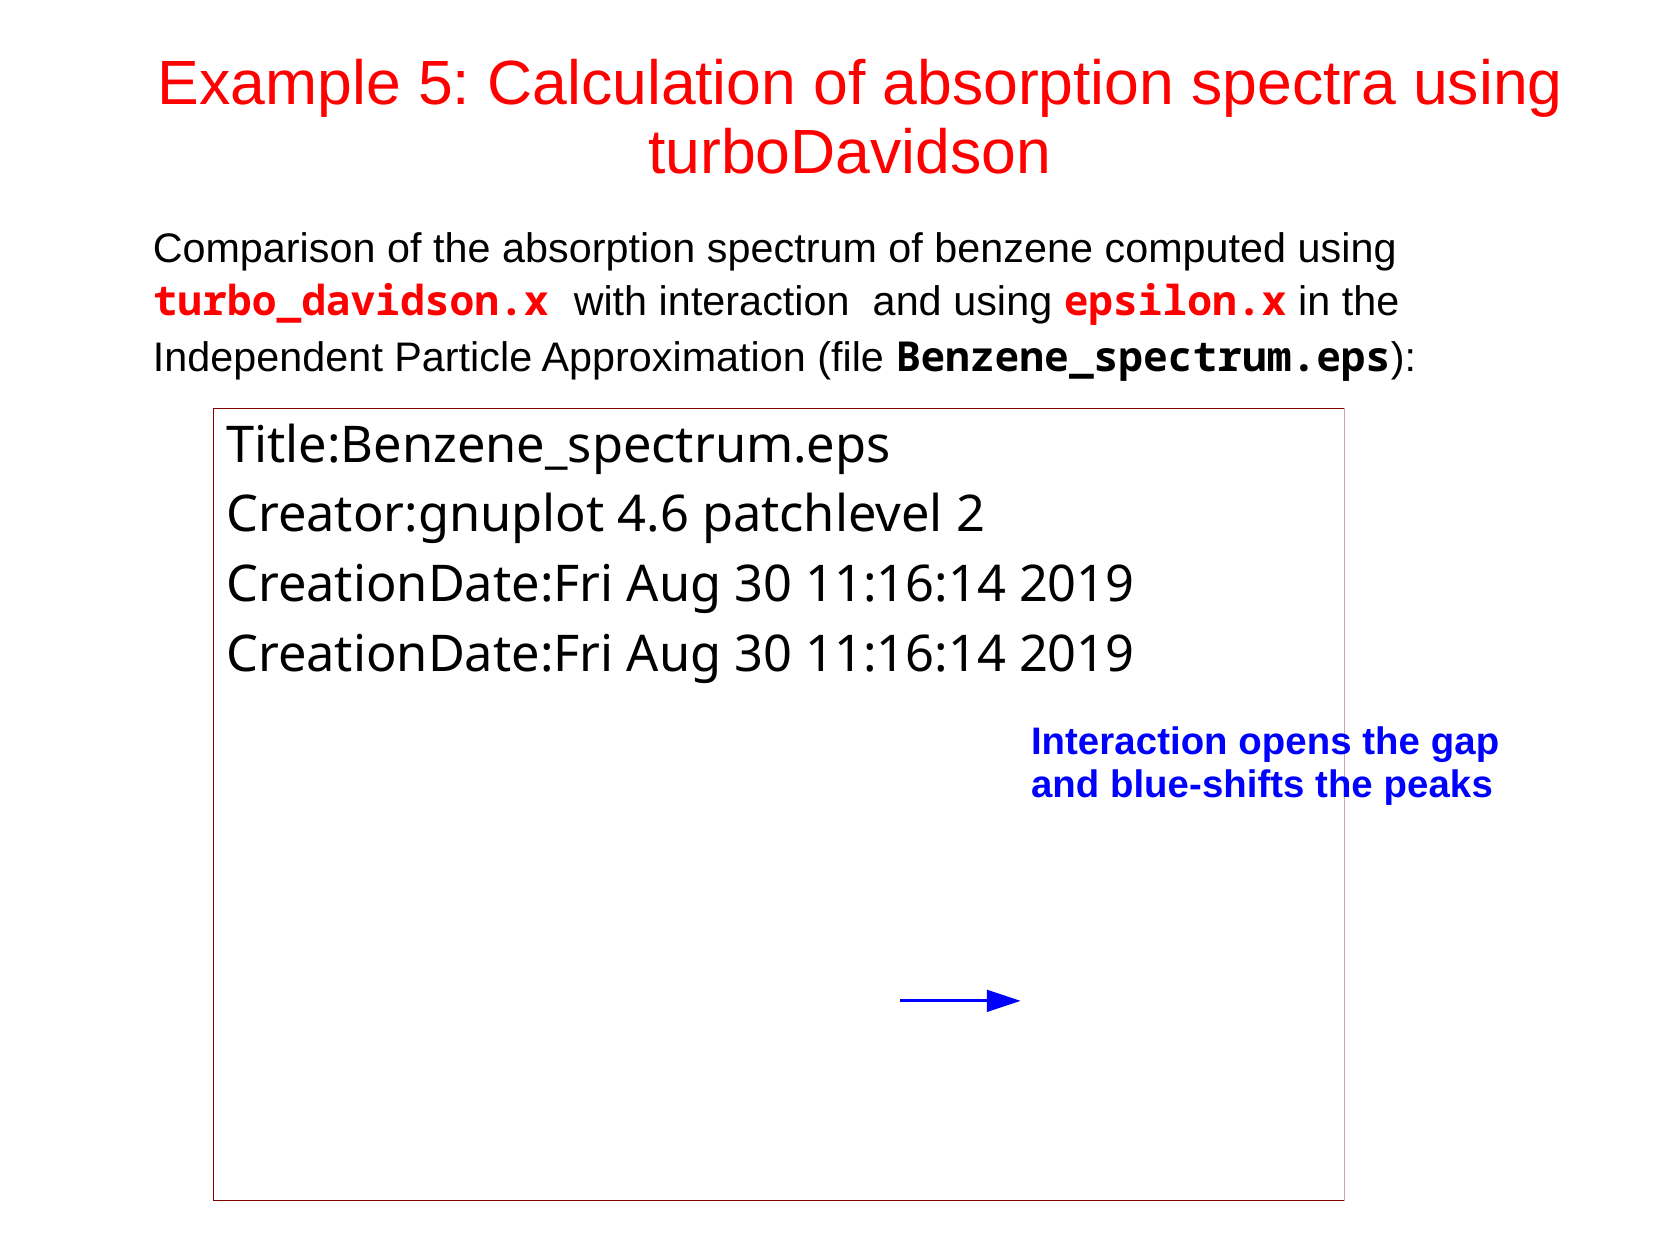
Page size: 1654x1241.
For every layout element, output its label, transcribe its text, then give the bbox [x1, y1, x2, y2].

list Interaction opens the gap and blue-shifts the peaks [965, 720, 1525, 841]
picture [210, 405, 1345, 1201]
list Comparison of the absorption spectrum of benzene computed using turbo_davidson.x with interaction and using epsilon.x in the Independent Particle Approximation (file Benzene_spectrum.eps): [82, 225, 1571, 385]
text_box Example 5: Calculation of absorption spectra using turboDavidson [15, 33, 1654, 202]
